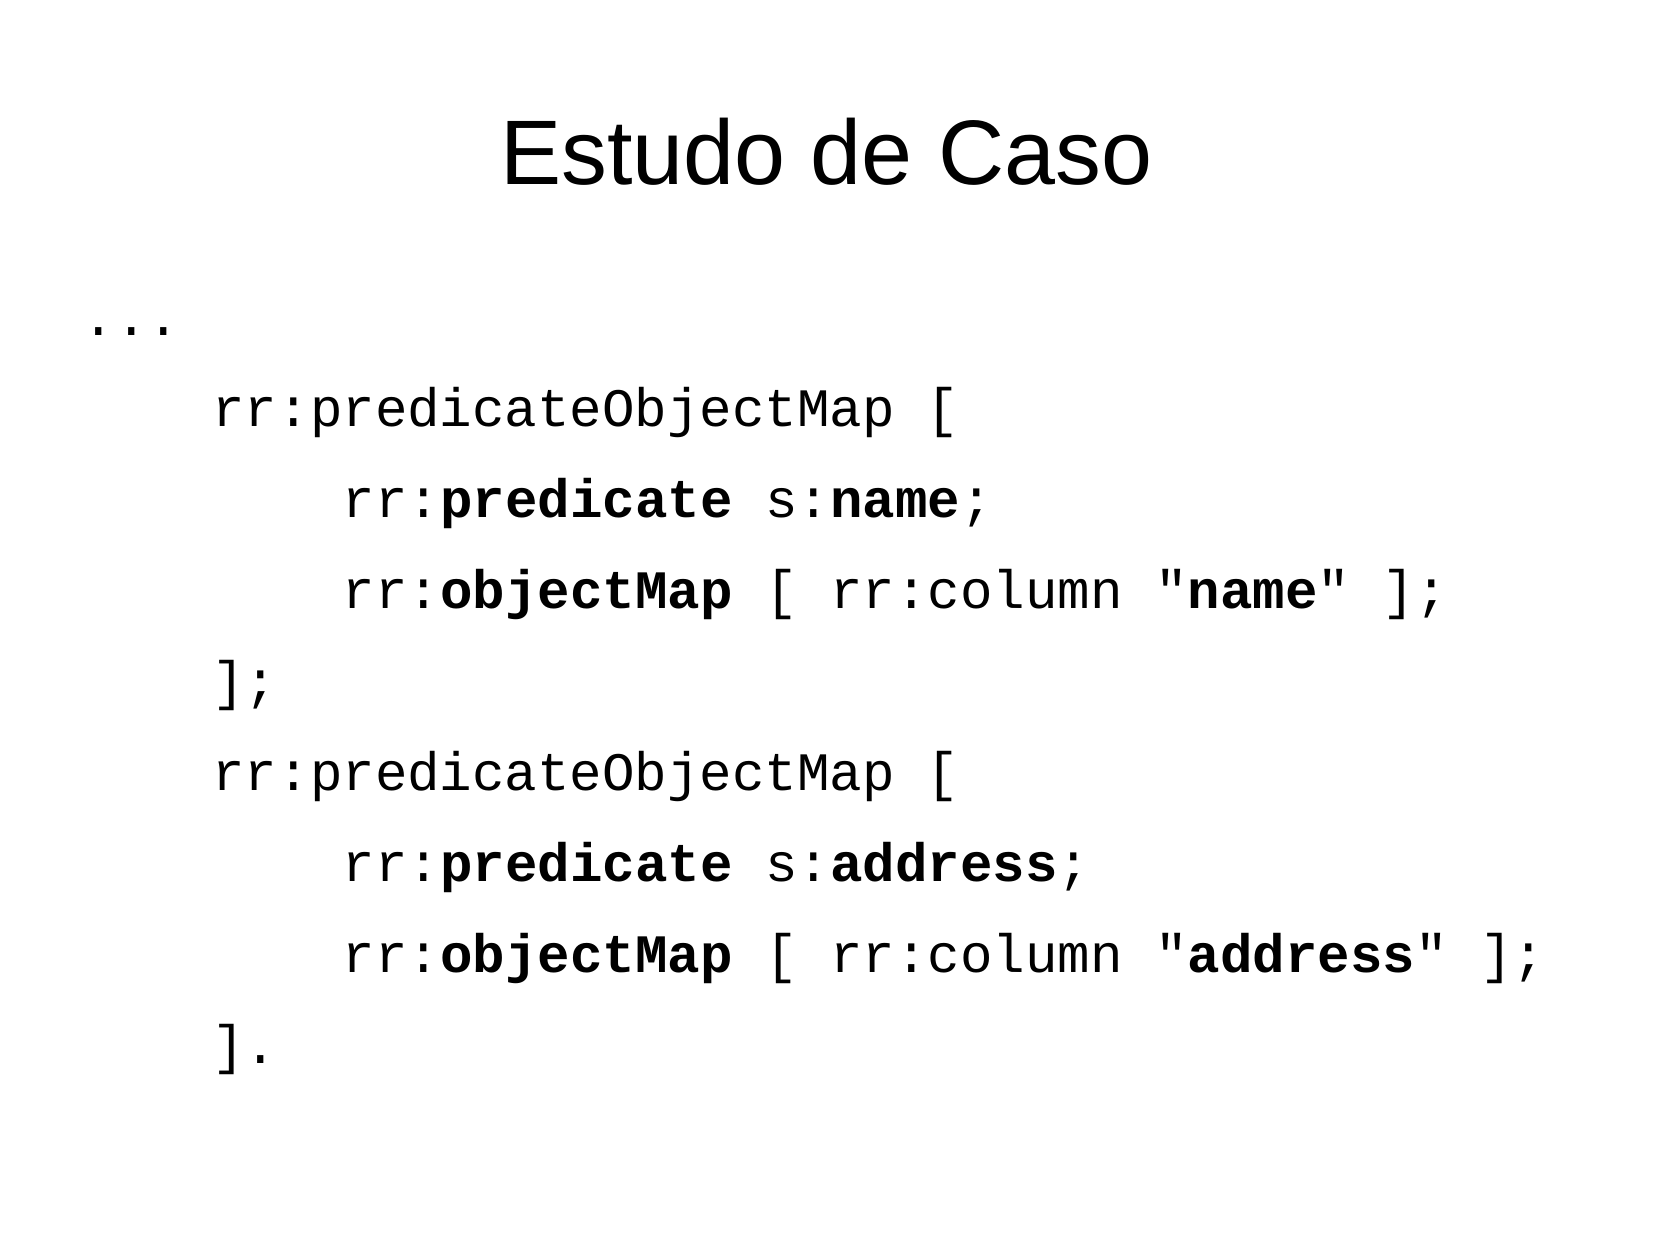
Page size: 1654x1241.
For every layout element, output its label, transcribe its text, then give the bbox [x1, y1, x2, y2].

title Estudo de Caso [82, 49, 1571, 257]
list ... rr:predicateObjectMap [ rr:predicate s:name; rr:objectMap [ rr:column "name" ]; ]; rr:predicateObjectMap [ rr:predicate s:address; rr:objectMap [ rr:column "address" ]; ]. [82, 290, 1571, 1109]
